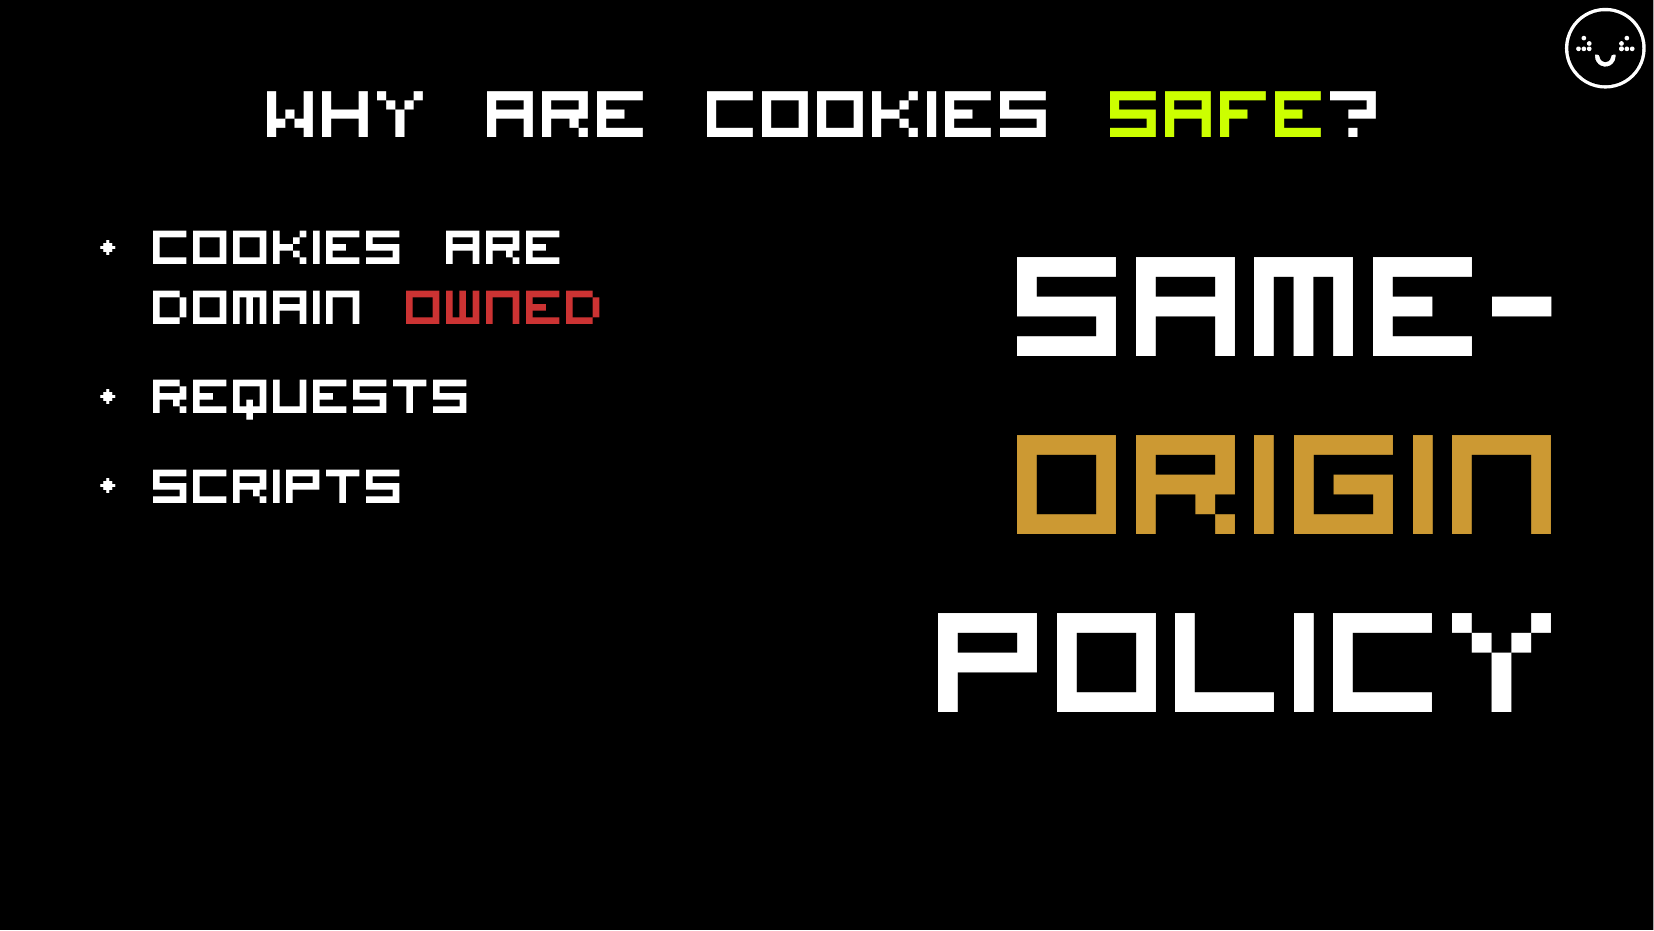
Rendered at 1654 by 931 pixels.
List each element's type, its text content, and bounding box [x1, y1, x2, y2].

title Why are cookies safe? [82, 37, 1571, 193]
list Same-origin policy [845, 217, 1572, 758]
list Cookies are domain owned Requests scripts [82, 217, 809, 758]
